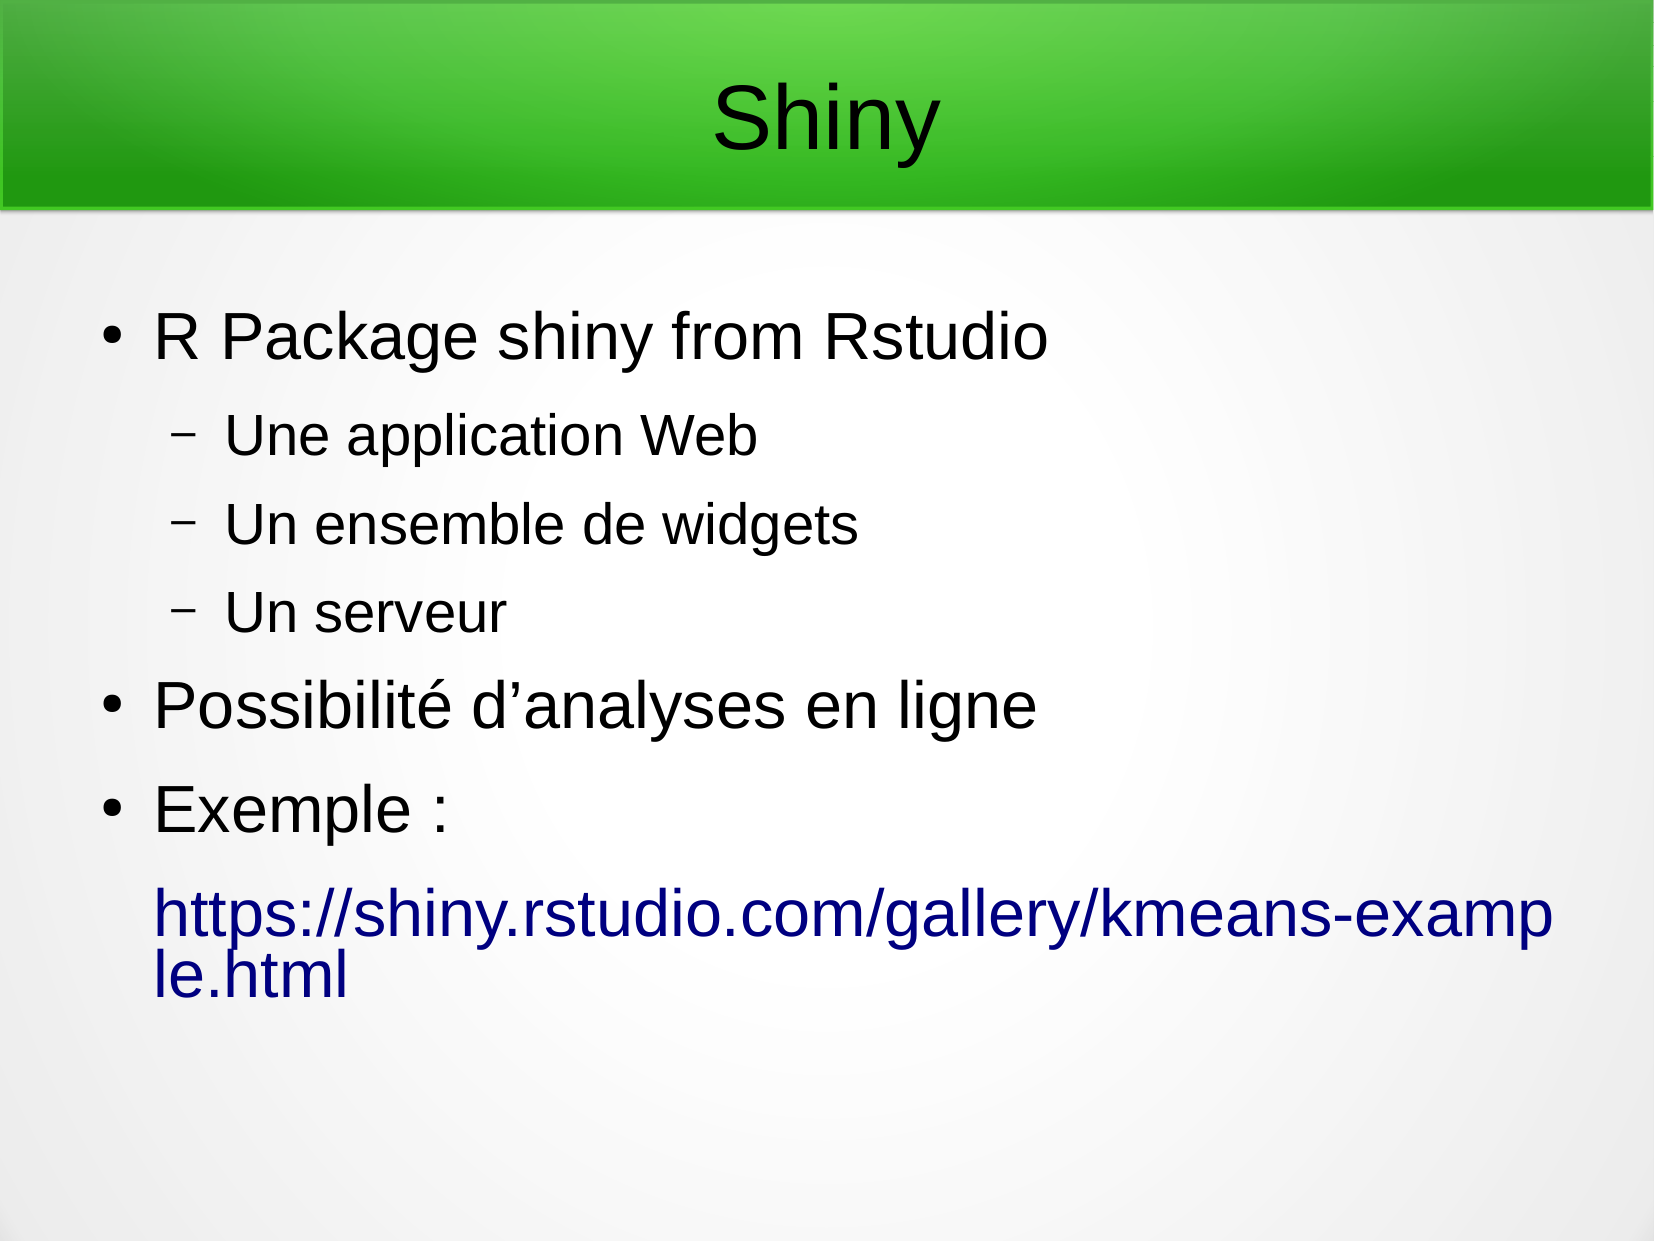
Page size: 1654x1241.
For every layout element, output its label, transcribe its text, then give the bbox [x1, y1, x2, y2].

list R Package shiny from Rstudio Une application Web Un ensemble de widgets Un serveur Possibilité d’analyses en ligne Exemple : https://shiny.rstudio.com/gallery/kmeans-example.html [82, 299, 1571, 1019]
title Shiny [82, 47, 1571, 189]
